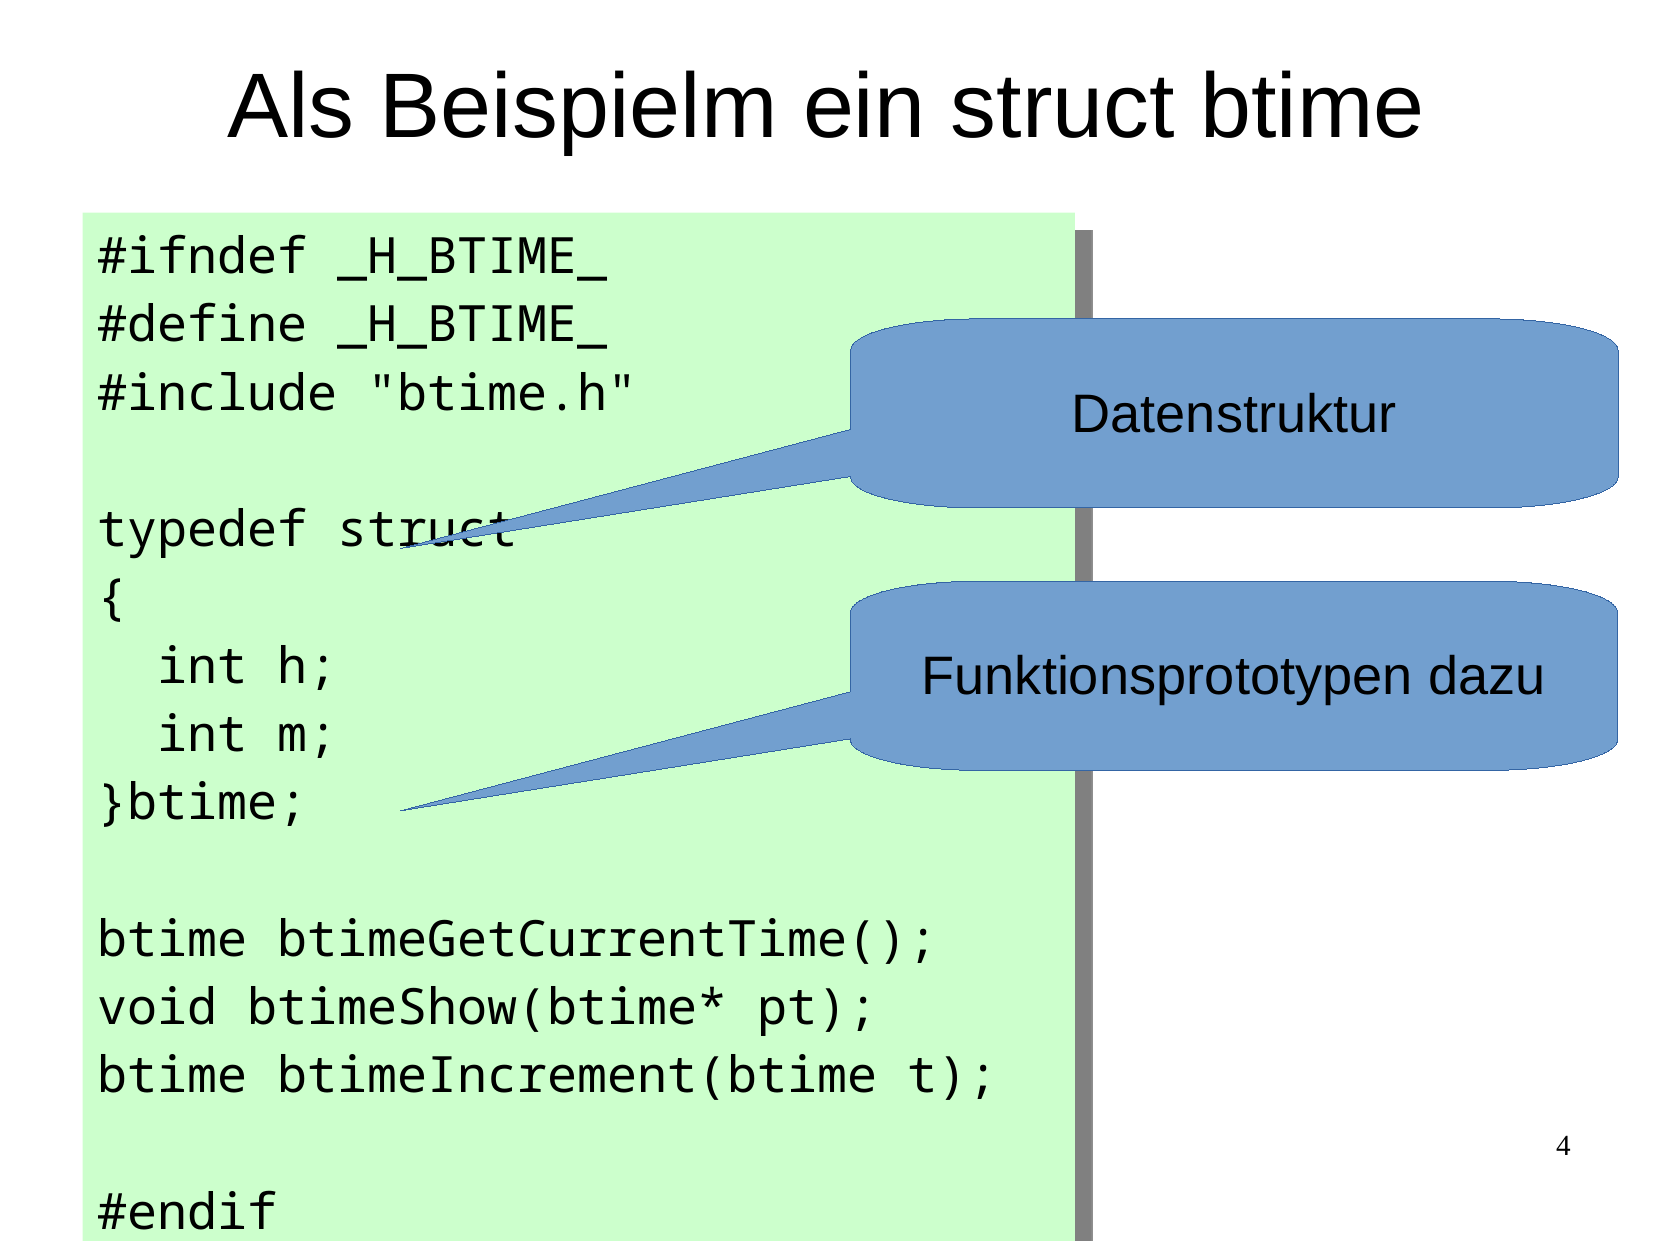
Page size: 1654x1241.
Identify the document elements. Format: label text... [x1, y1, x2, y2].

title Als Beispielm ein struct btime [82, 2, 1571, 210]
text_box Datenstruktur [400, 318, 1619, 549]
text_box #ifndef _H_BTIME_ #define _H_BTIME_ #include "btime.h" typedef struct { int h; int m; }btime; btime btimeGetCurrentTime(); void btimeShow(btime* pt); btime btimeIncrement(btime t); #endif [82, 212, 1075, 1193]
text_box Funktionsprototypen dazu [400, 581, 1618, 811]
